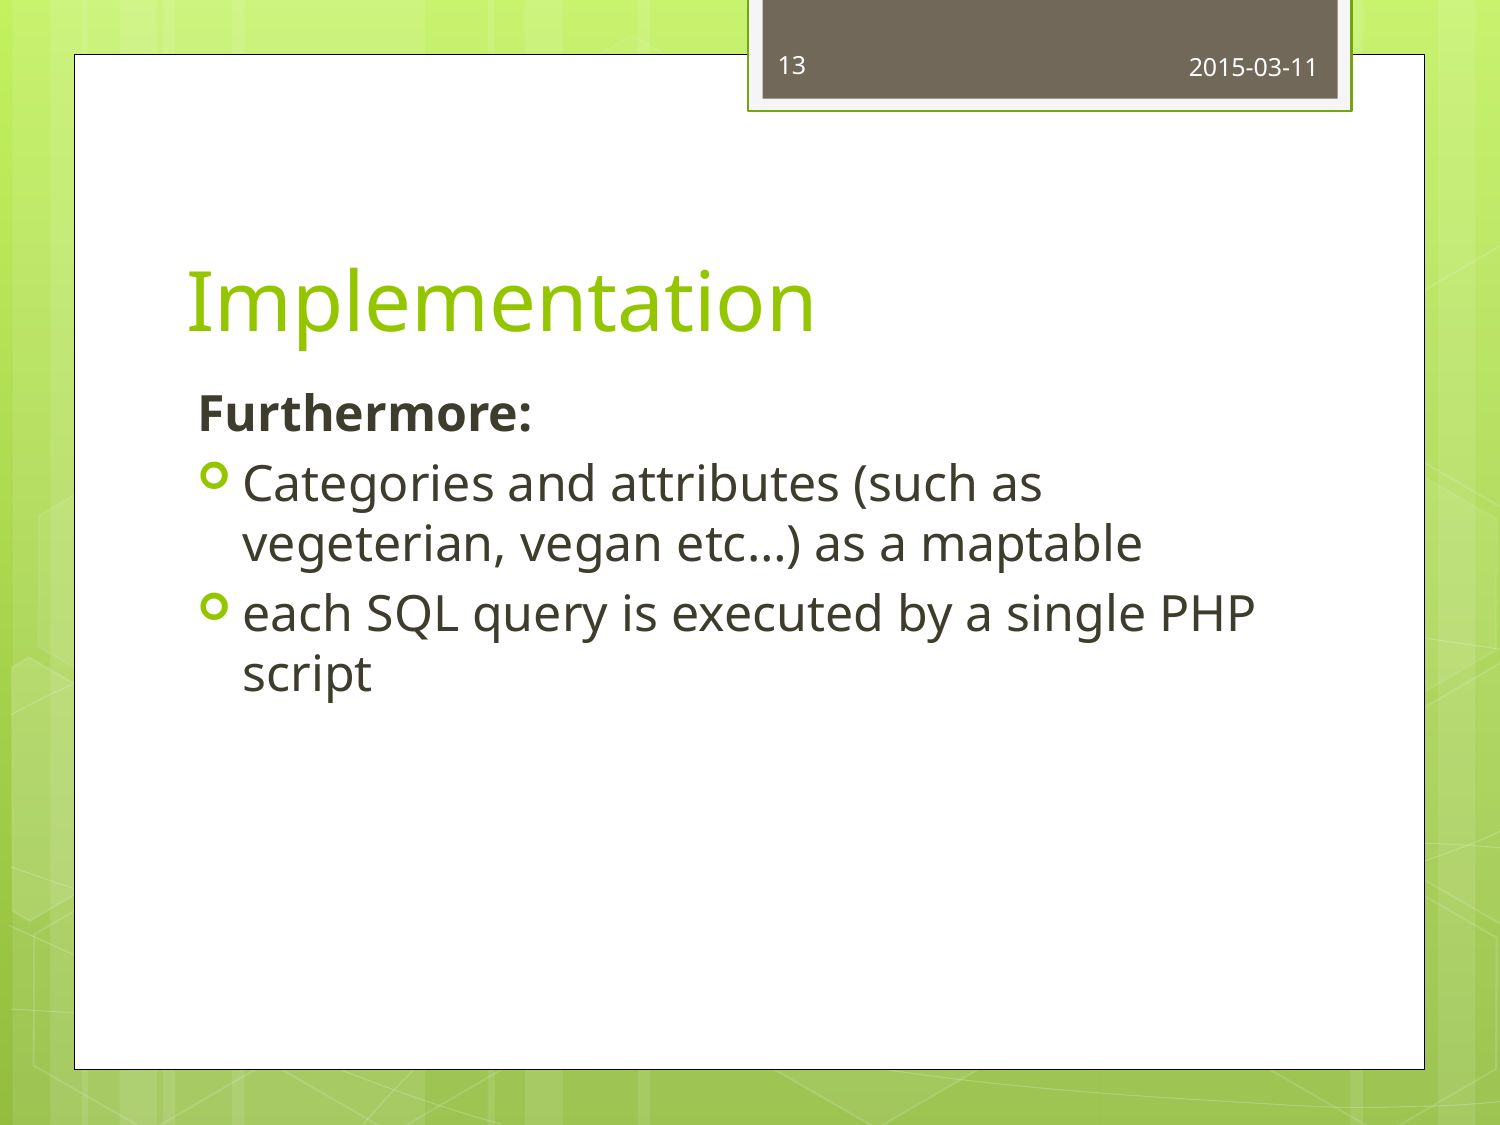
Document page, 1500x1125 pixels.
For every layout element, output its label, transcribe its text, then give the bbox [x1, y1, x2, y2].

slide_number 2015-03-11 [983, 36, 1334, 97]
slide_number <number> [762, 36, 982, 97]
list Furthermore: Categories and attributes (such as vegeterian, vegan etc…) as a maptable each SQL query is executed by a single PHP script [171, 373, 1283, 950]
title Implementation [171, 168, 1324, 357]
